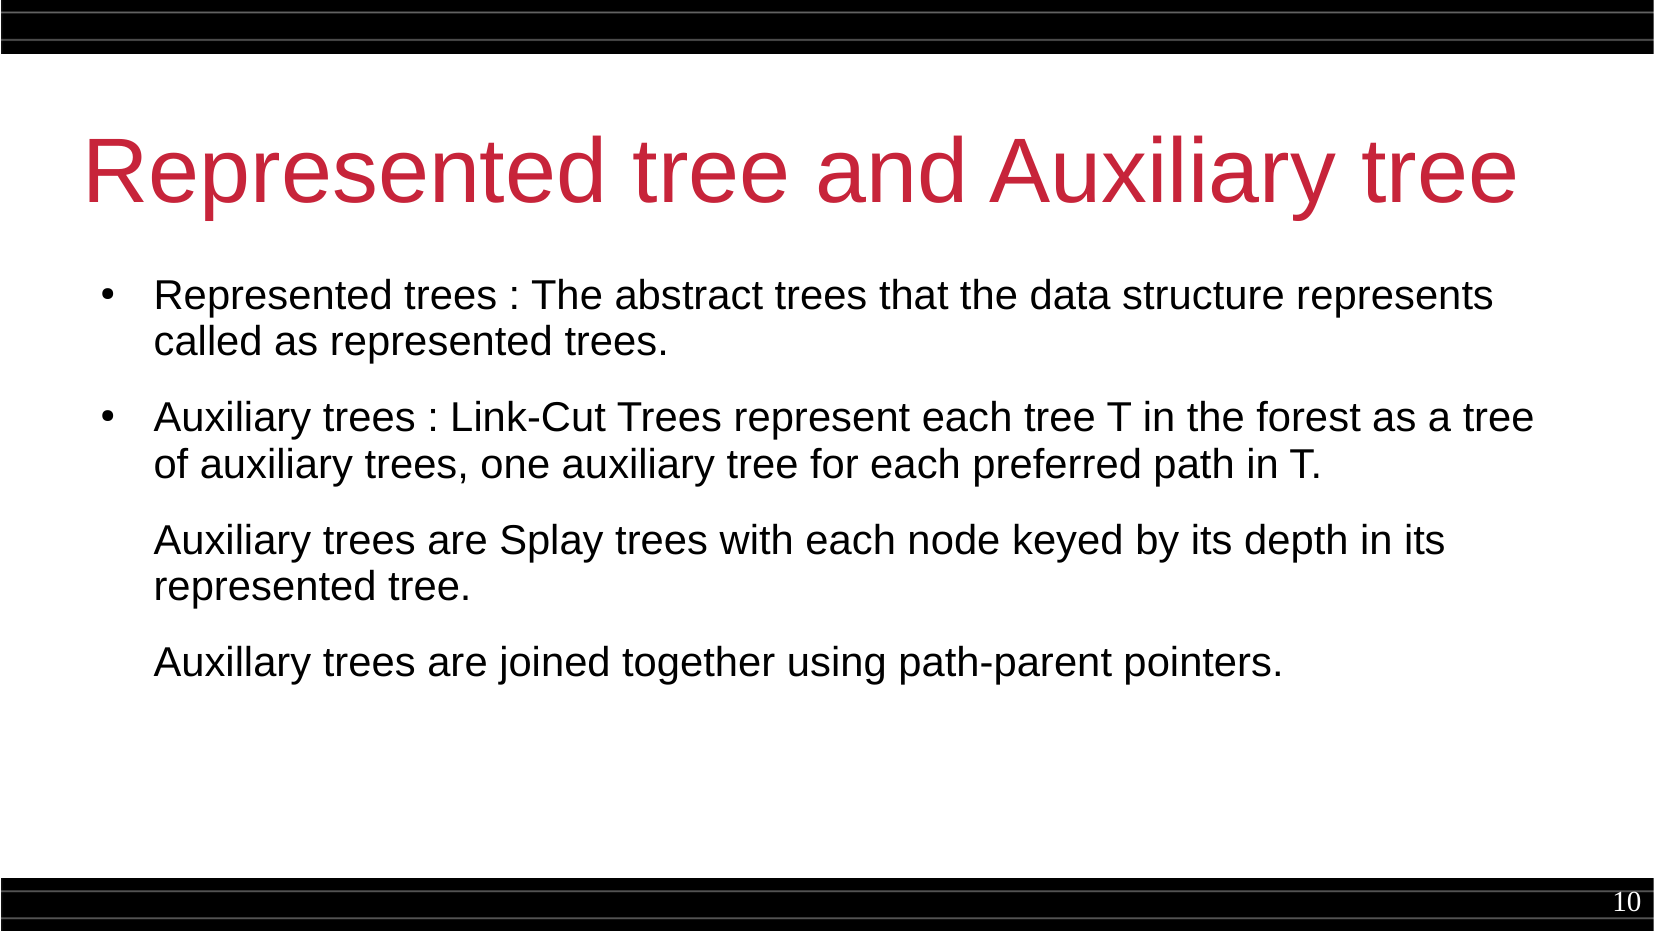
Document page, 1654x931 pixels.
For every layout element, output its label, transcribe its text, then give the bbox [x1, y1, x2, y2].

title Represented tree and Auxiliary tree [82, 92, 1571, 249]
list Represented trees : The abstract trees that the data structure represents called as represented trees. Auxiliary trees : Link-Cut Trees represent each tree T in the forest as a tree of auxiliary trees, one auxiliary tree for each preferred path in T. Auxiliary trees are Splay trees with each node keyed by its depth in its represented tree. Auxillary trees are joined together using path-parent pointers. [82, 271, 1571, 758]
picture [1, 0, 1654, 54]
picture [1, 878, 1654, 931]
